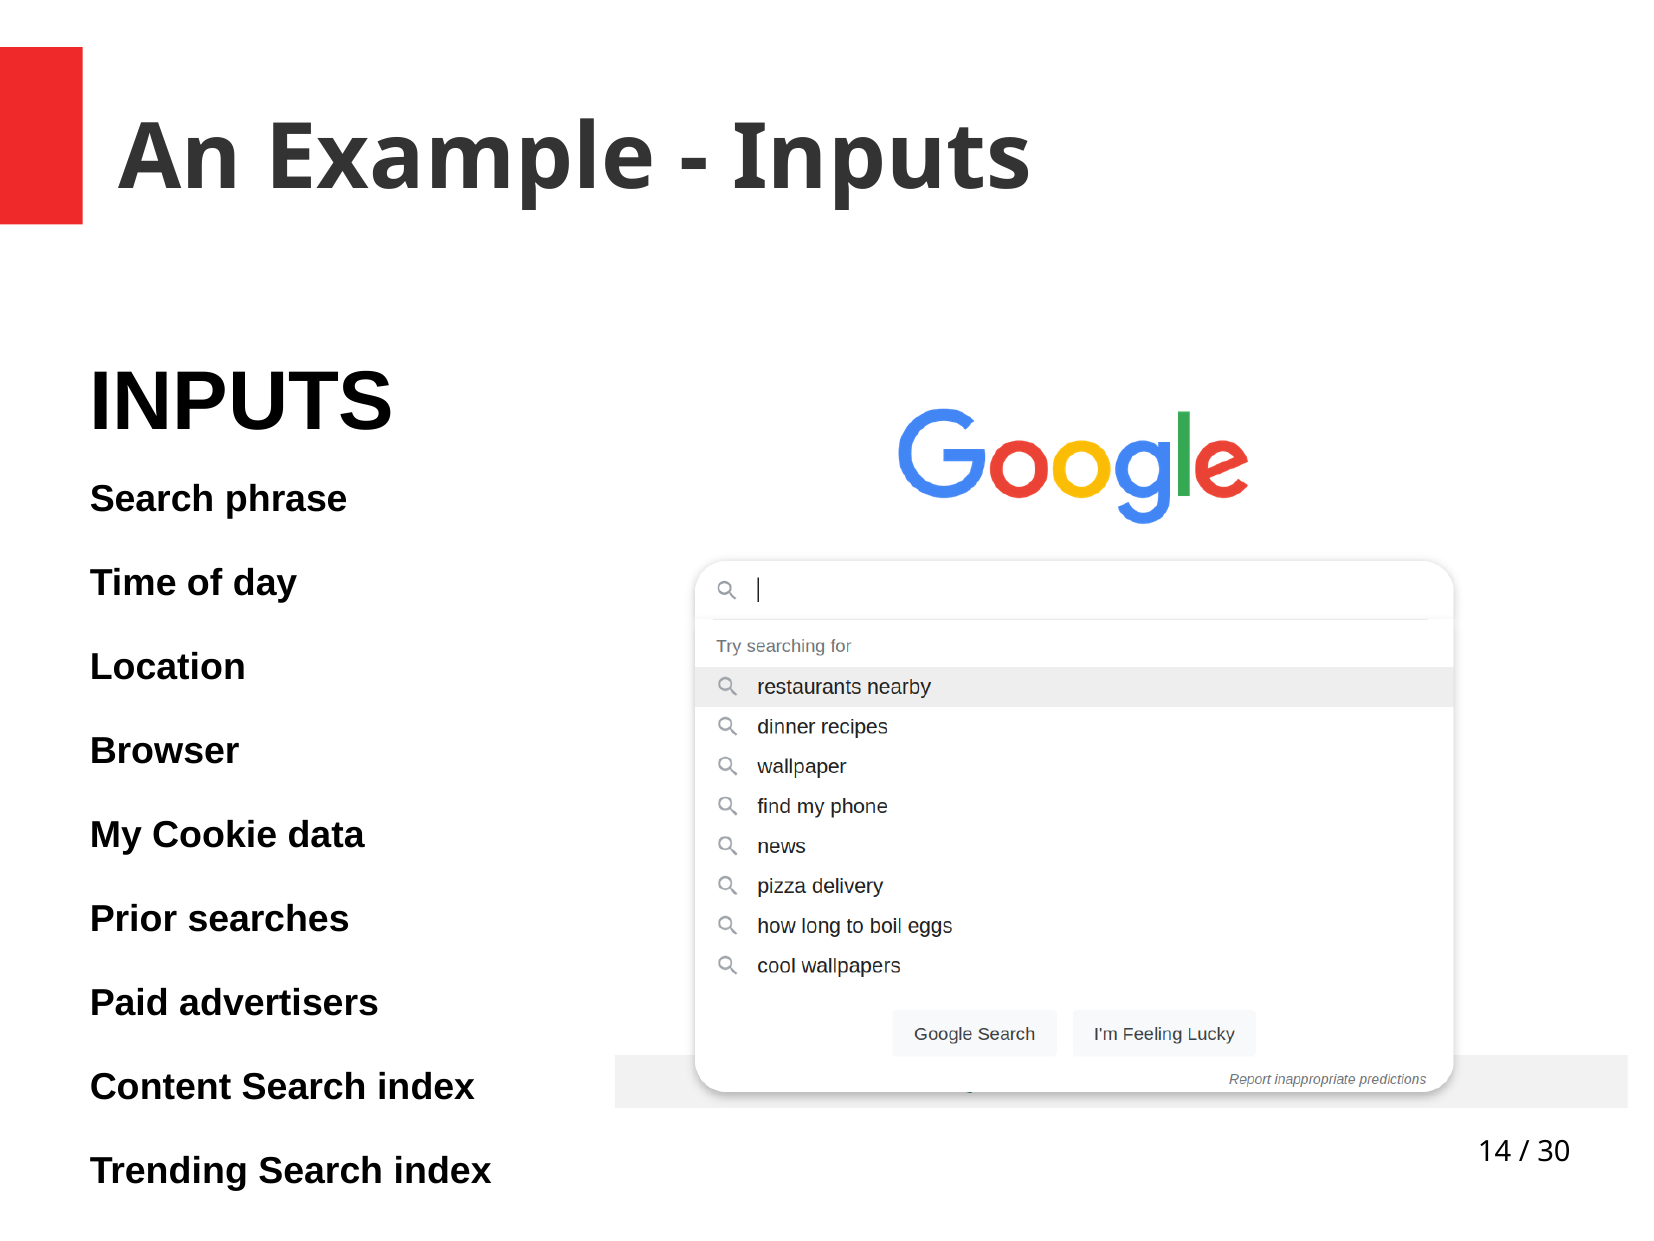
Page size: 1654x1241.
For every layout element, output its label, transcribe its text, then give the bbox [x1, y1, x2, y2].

picture [614, 390, 1628, 1108]
title An Example - Inputs [118, 49, 1571, 257]
text_box INPUTS [75, 347, 451, 470]
text_box Search phrase Time of day Location Browser My Cookie data Prior searches Paid advertisers Content Search index Trending Search index [75, 469, 558, 1199]
